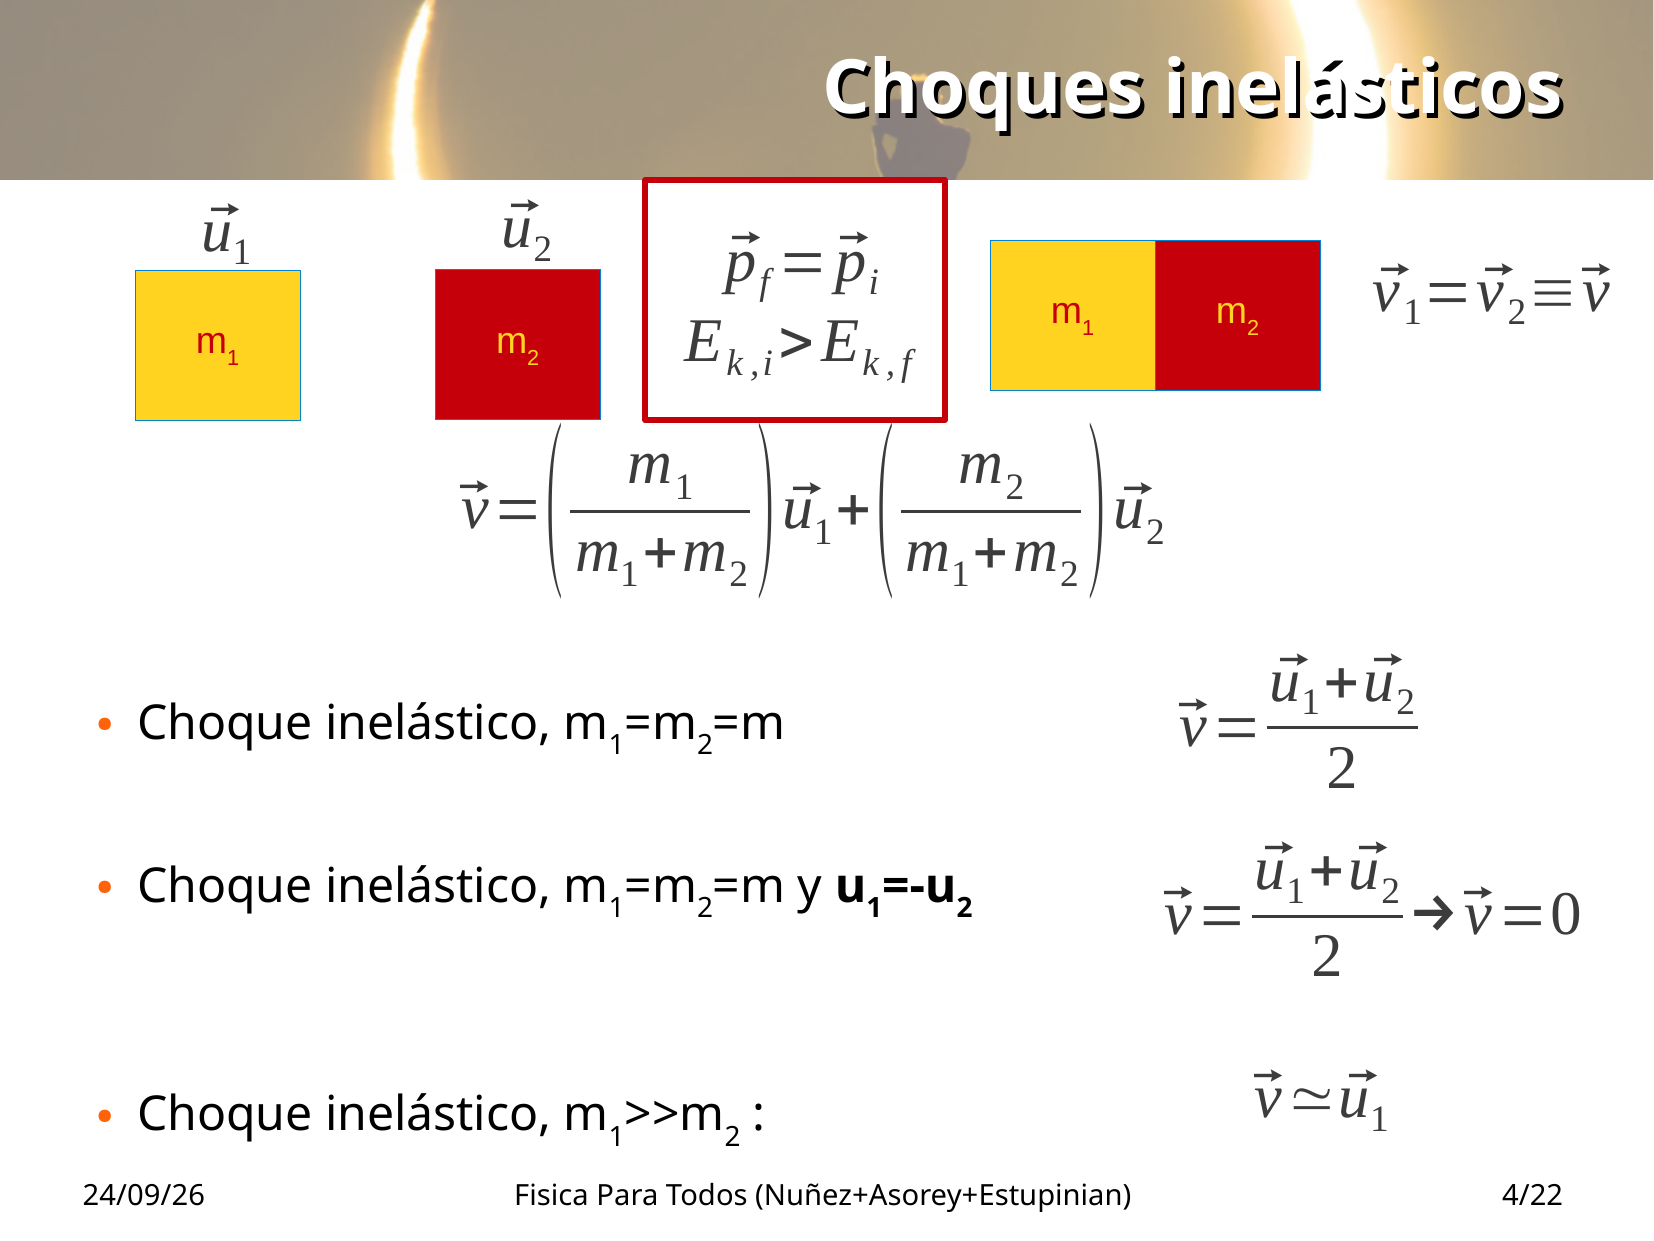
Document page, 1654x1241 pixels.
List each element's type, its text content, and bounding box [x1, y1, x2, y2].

picture [0, 0, 1654, 180]
chart [1245, 1061, 1396, 1141]
title Choques inelásticos [75, 19, 1564, 151]
chart [451, 420, 1171, 600]
chart [195, 195, 258, 274]
text_box m2 [1155, 240, 1321, 391]
text_box m2 [435, 269, 601, 420]
chart [1170, 645, 1427, 802]
text_box m1 [135, 270, 301, 421]
chart [1364, 255, 1621, 334]
list Choque inelástico, m1=m2=m Choque inelástico, m1=m2=m y u1=-u2 Choque inelástico, m1>>m2 : [82, 600, 1571, 1156]
chart [675, 225, 924, 385]
text_box m1 [990, 240, 1155, 391]
chart [495, 191, 558, 270]
chart [1155, 833, 1588, 991]
